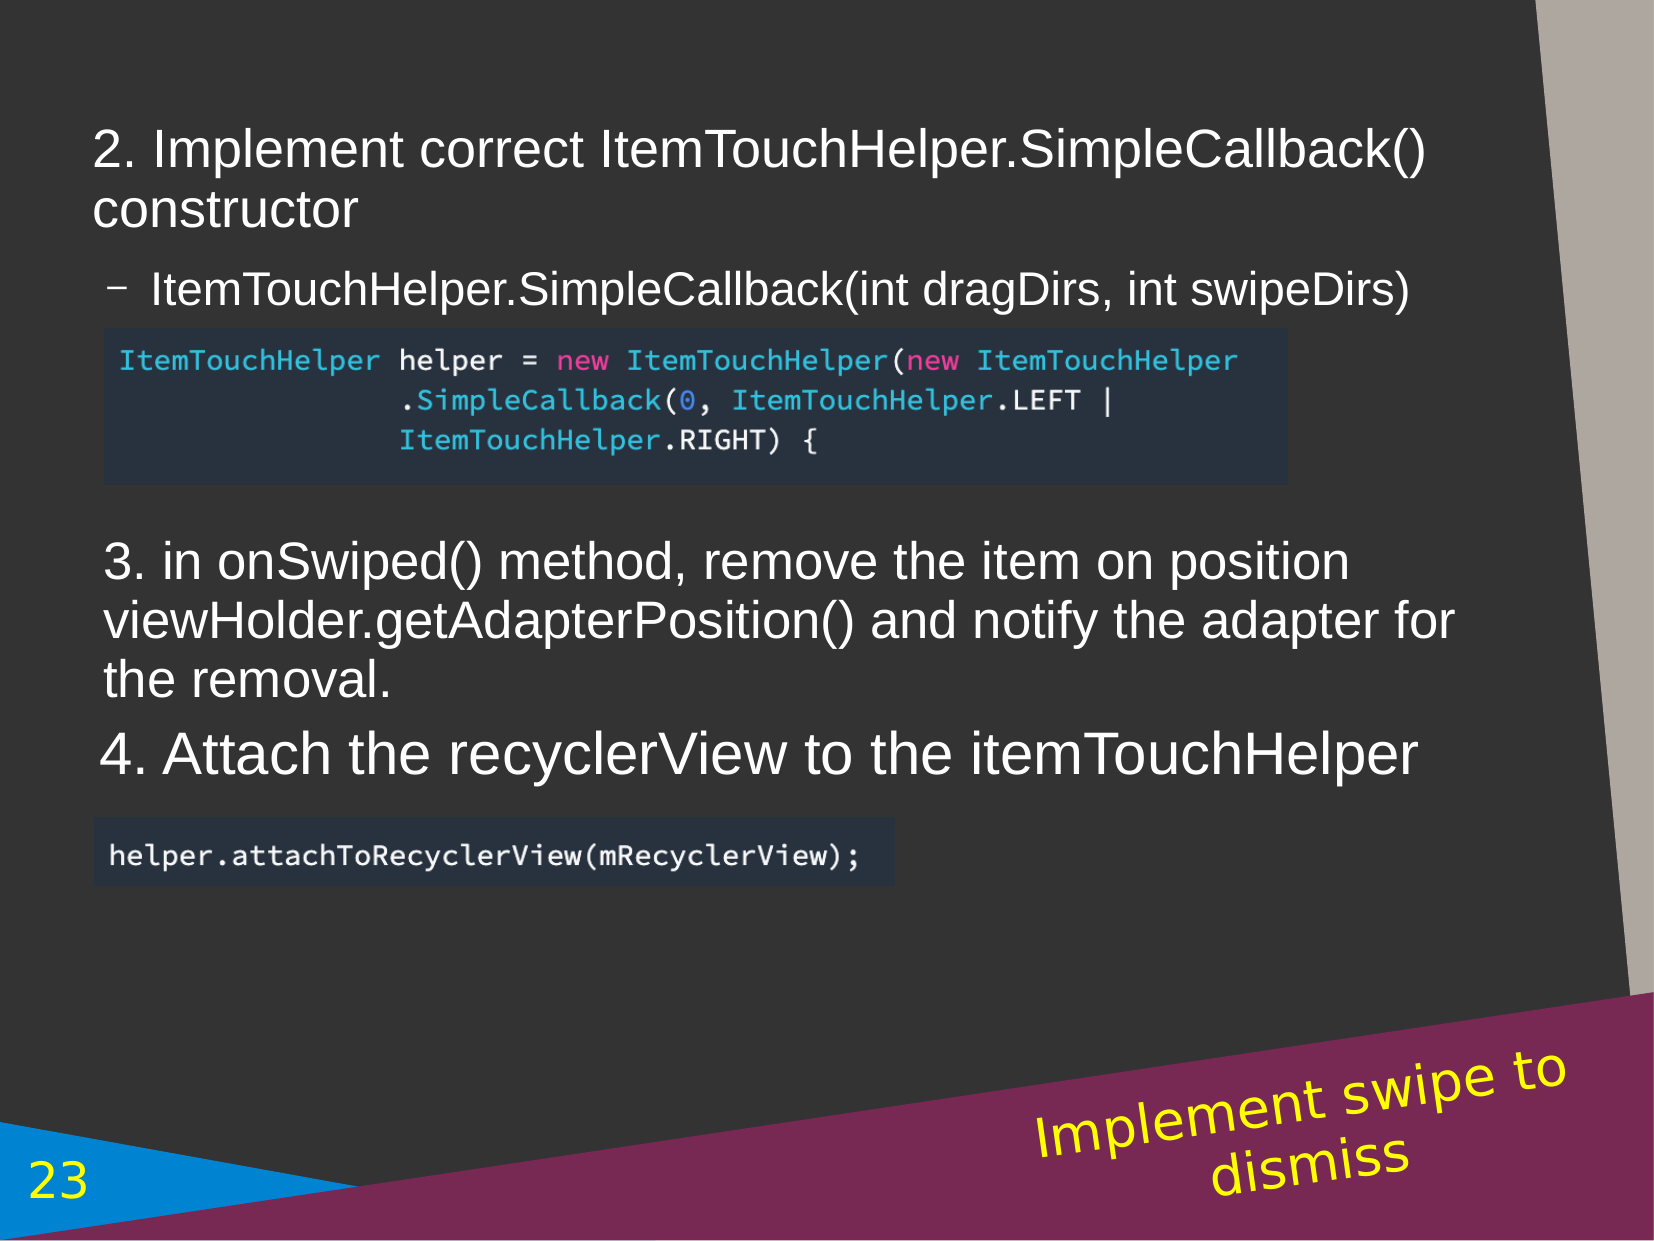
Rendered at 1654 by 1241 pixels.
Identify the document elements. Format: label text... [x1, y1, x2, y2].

picture [104, 328, 1288, 485]
list 2. Implement correct ItemTouchHelper.SimpleCallback() constructor ItemTouchHelper.SimpleCallback(int dragDirs, int swipeDirs) [35, 118, 1524, 319]
title Implement swipe to dismiss [956, 995, 1654, 1241]
picture [94, 817, 895, 886]
list 3. in onSwiped() method, remove the item on position viewHolder.getAdapterPosition() and notify the adapter for the removal. [47, 531, 1536, 709]
list 4. Attach the recyclerView to the itemTouchHelper [35, 720, 1524, 804]
